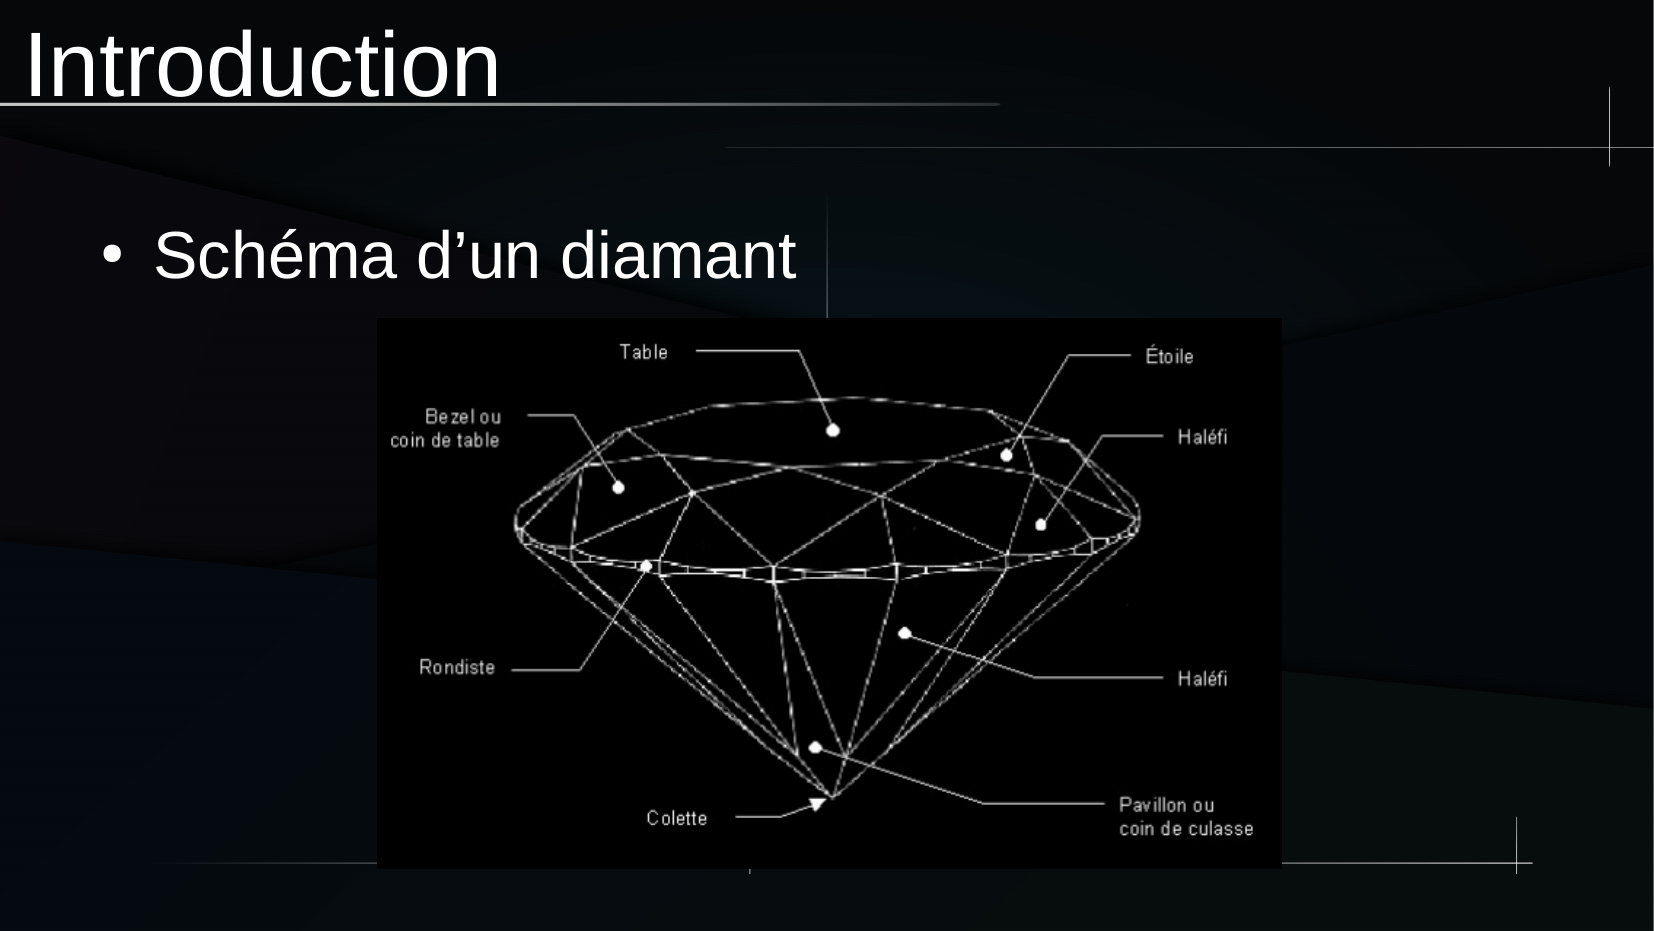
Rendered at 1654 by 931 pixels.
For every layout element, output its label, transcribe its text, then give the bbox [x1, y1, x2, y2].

title Introduction [23, 11, 1589, 119]
picture [0, 0, 1654, 931]
list Schéma d’un diamant [82, 217, 809, 758]
